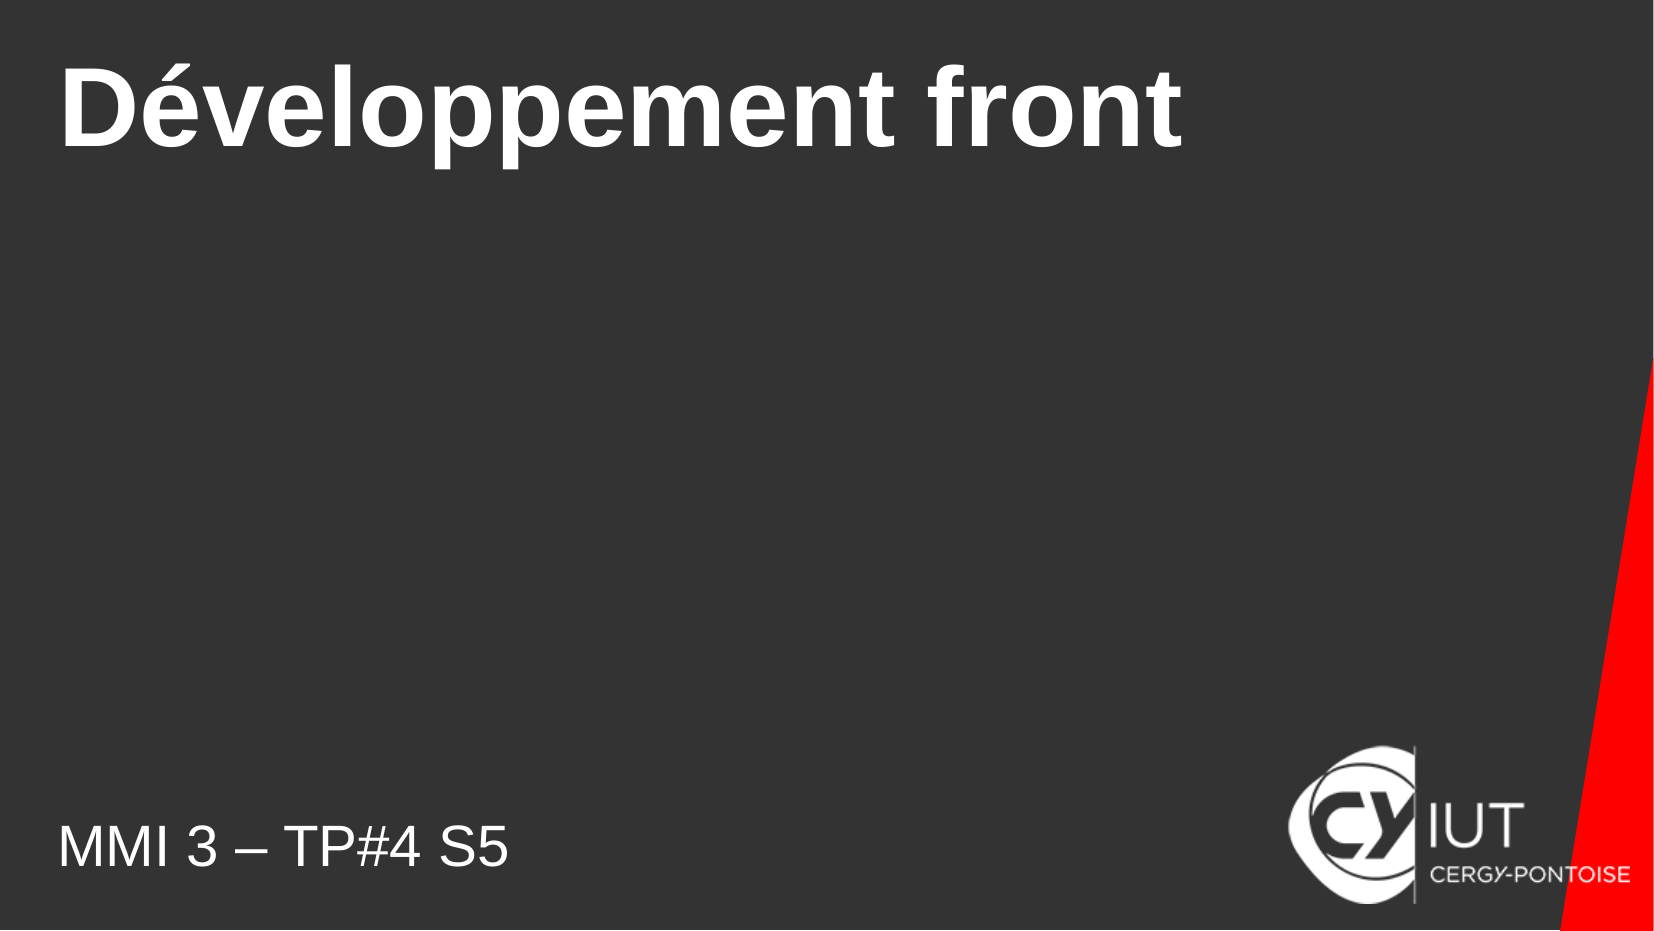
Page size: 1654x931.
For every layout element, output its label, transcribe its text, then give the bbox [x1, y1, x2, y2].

text_box MMI 3 – TP#4 S5 [42, 805, 1096, 931]
picture [1284, 744, 1630, 904]
text_box Développement front [43, 37, 1532, 226]
text_box [1560, 356, 1654, 931]
